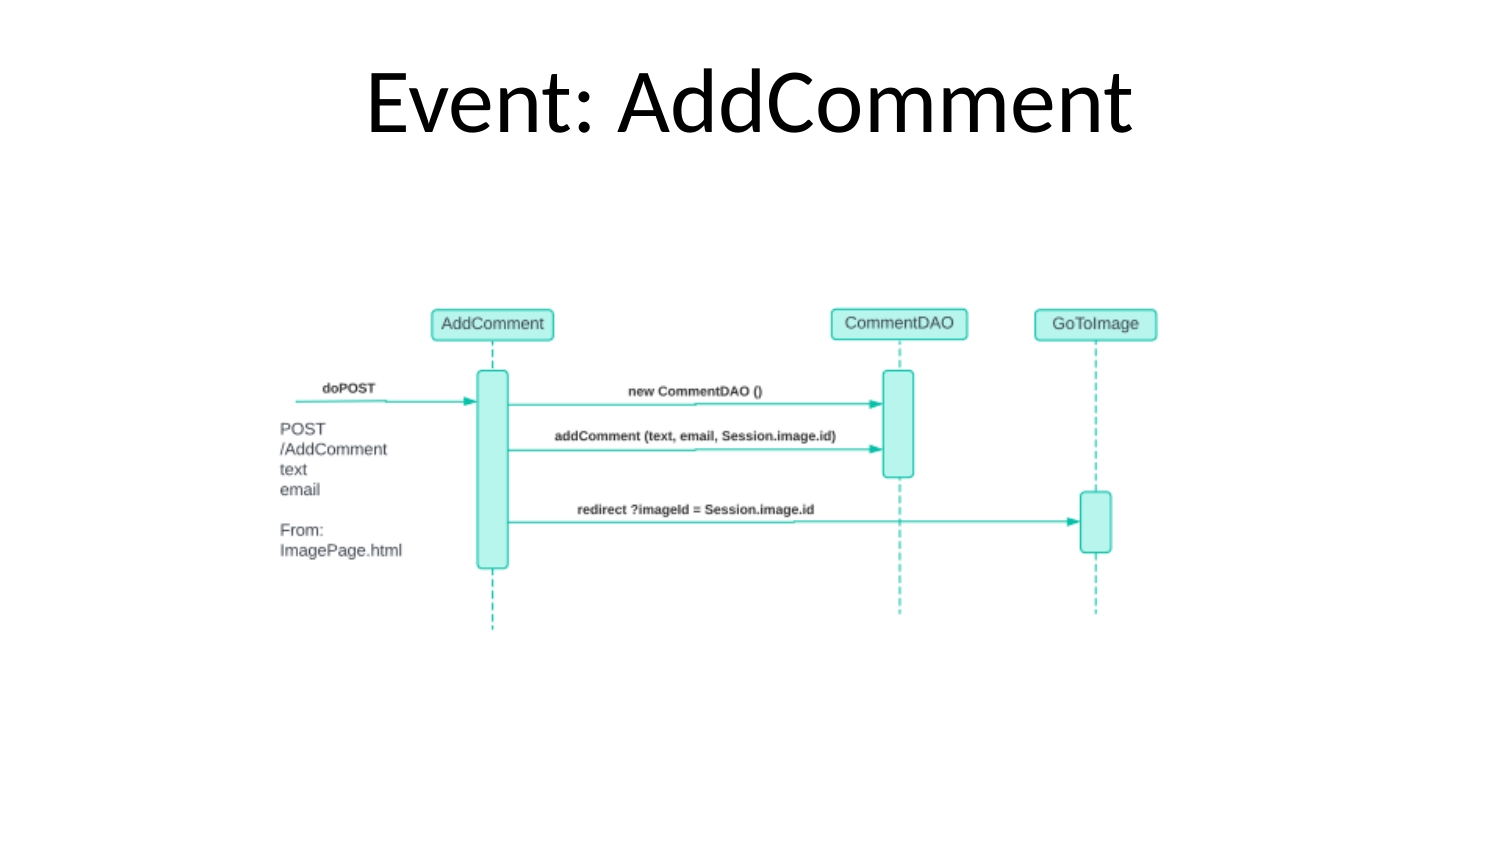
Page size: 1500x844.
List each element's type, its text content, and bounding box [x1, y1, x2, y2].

title Event: AddComment [75, 33, 1426, 158]
picture [187, 251, 1263, 693]
